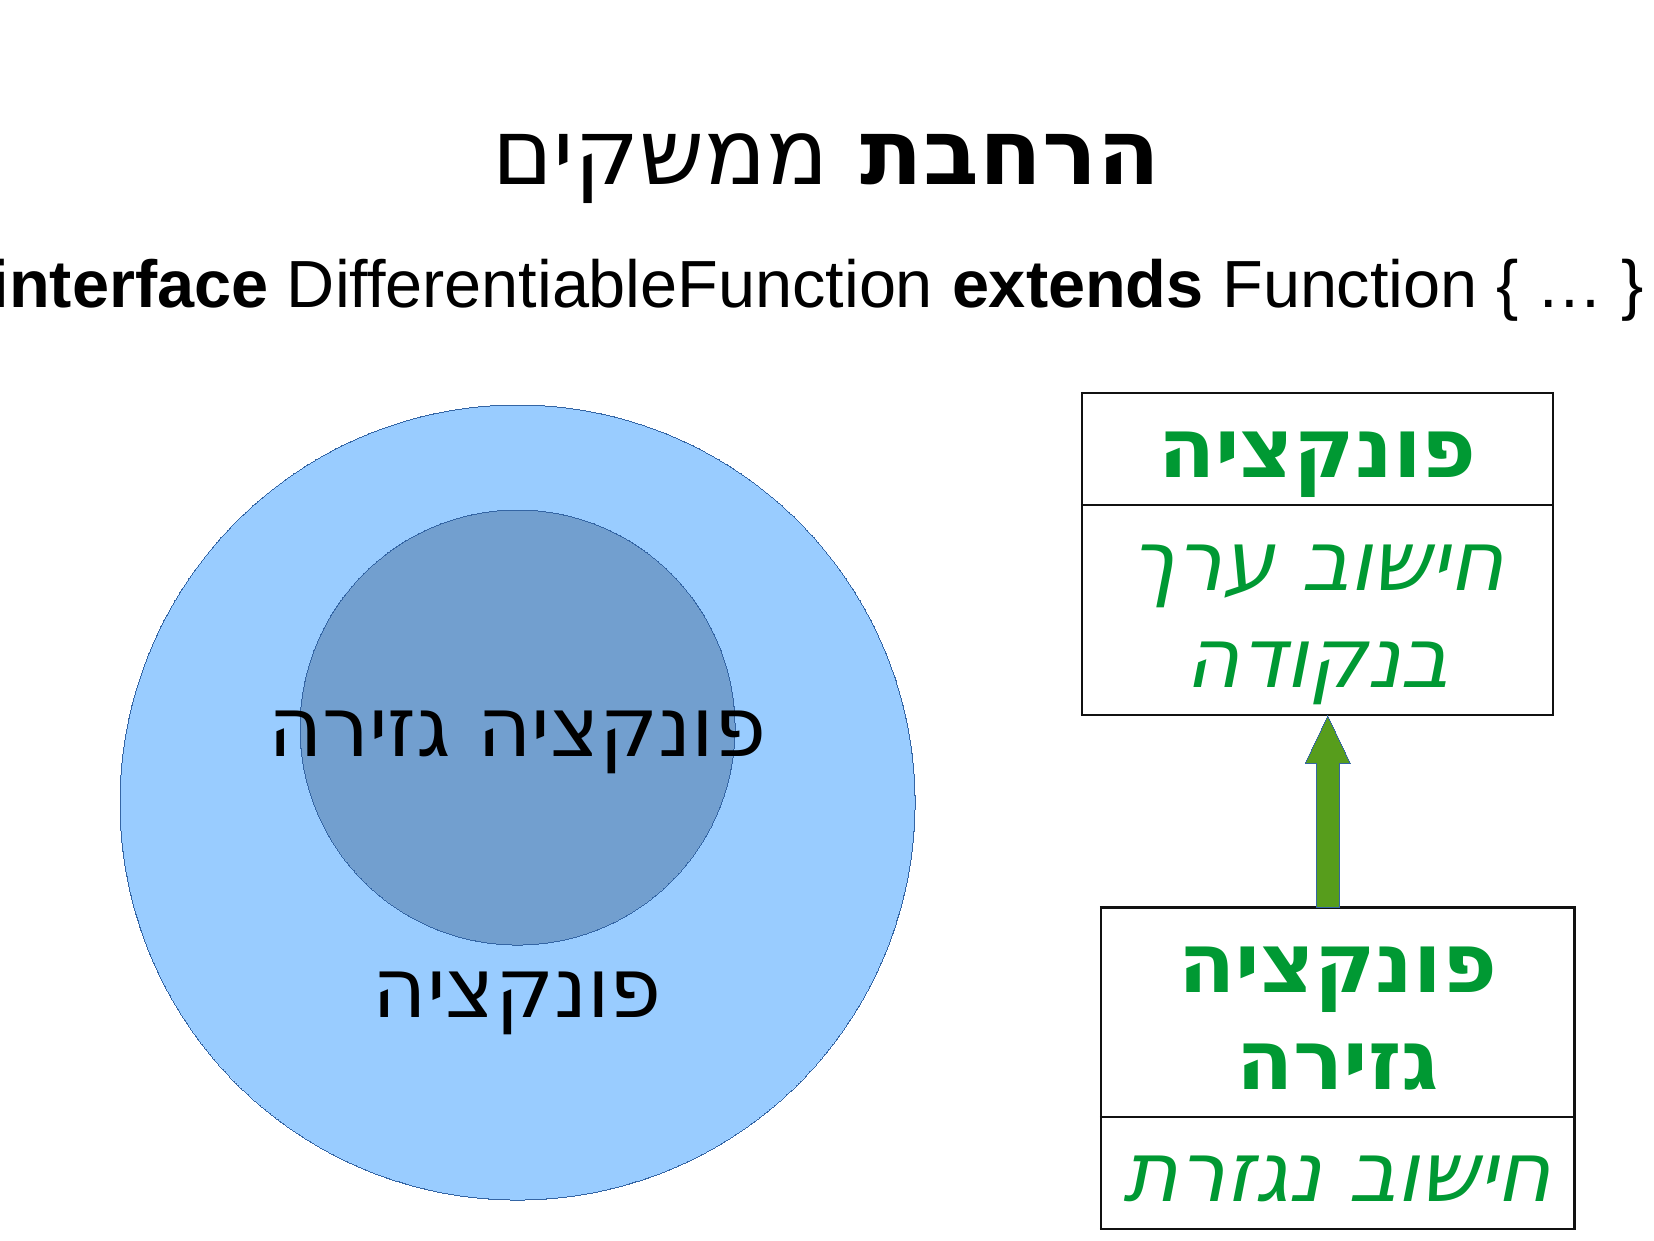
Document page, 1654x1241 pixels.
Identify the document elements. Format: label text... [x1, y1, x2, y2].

text_box [1305, 715, 1351, 908]
table_cell חישוב ערך בנקודה [1083, 506, 1552, 714]
table_cell חישוב נגזרת [1102, 1118, 1573, 1228]
table_header פונקציה [1083, 394, 1552, 504]
title הרחבת ממשקים [82, 49, 1571, 240]
table_header פונקציה גזירה [1102, 909, 1573, 1116]
text_box interface DifferentiableFunction extends Function { … } [0, 240, 1654, 330]
text_box פונקציה [120, 405, 916, 1201]
text_box פונקציה גזירה [300, 510, 735, 946]
